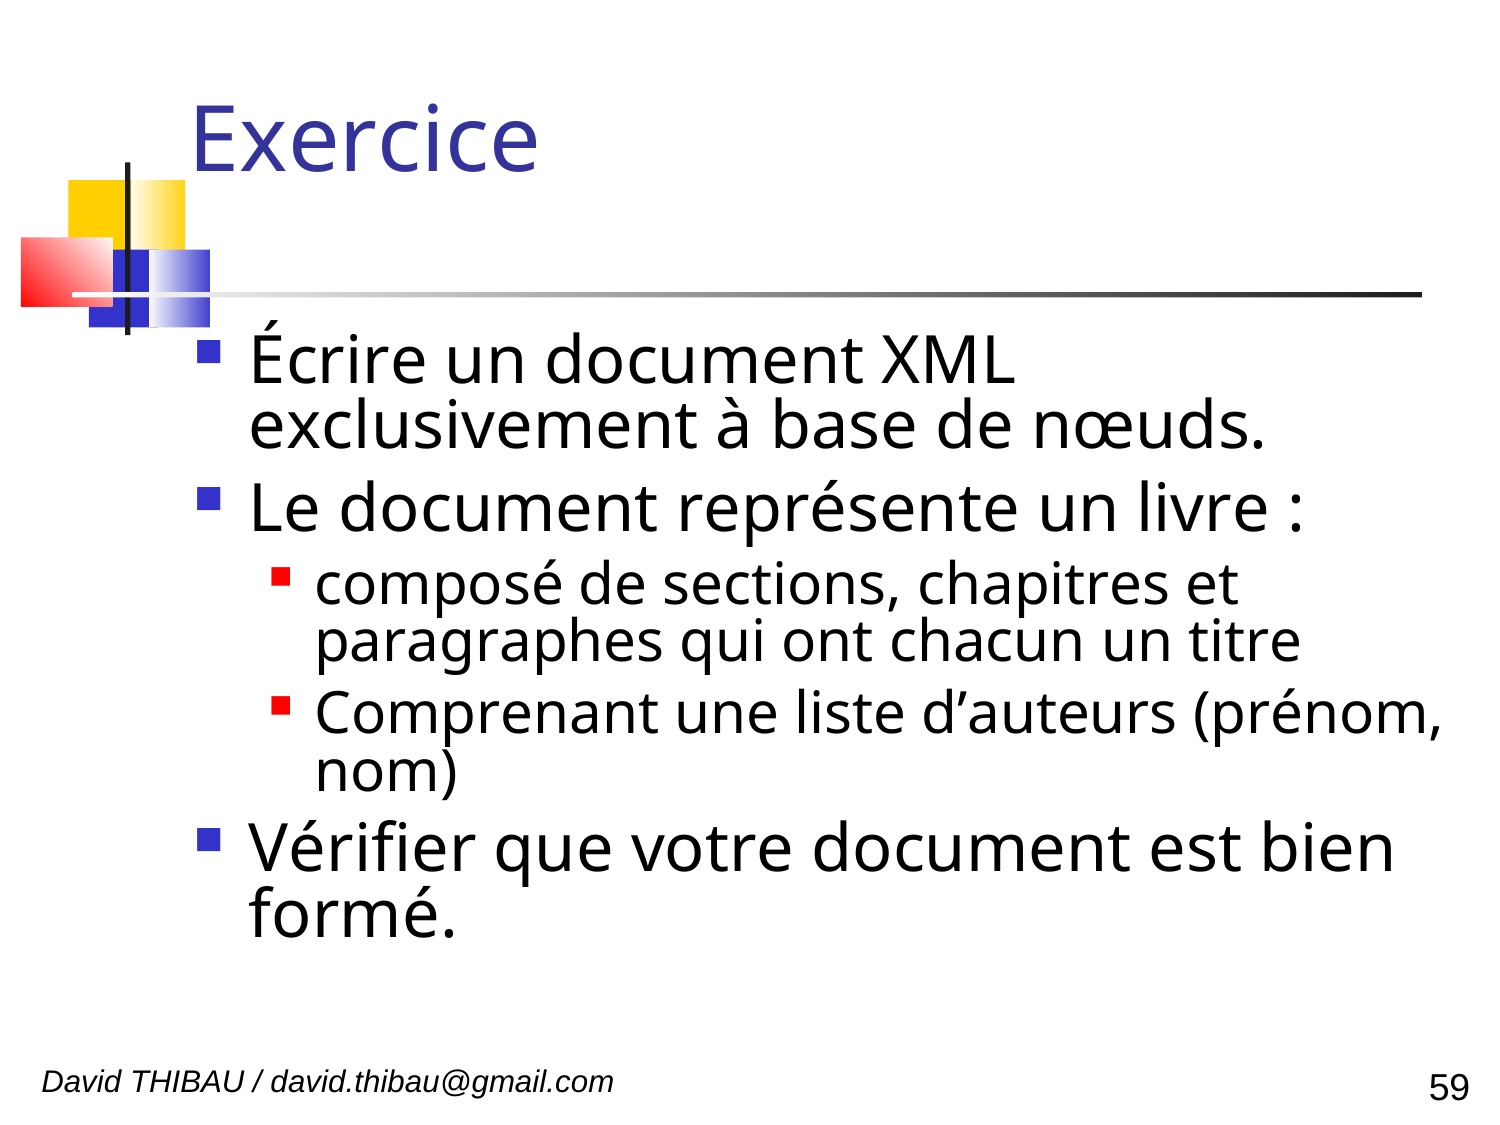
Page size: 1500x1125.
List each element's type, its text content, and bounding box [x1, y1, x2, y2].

list Écrire un document XML exclusivement à base de nœuds. Le document représente un livre : composé de sections, chapitres et paragraphes qui ont chacun un titre Comprenant une liste d’auteurs (prénom, nom) Vérifier que votre document est bien formé. [193, 330, 1469, 1047]
title Exercice [188, 13, 1467, 275]
